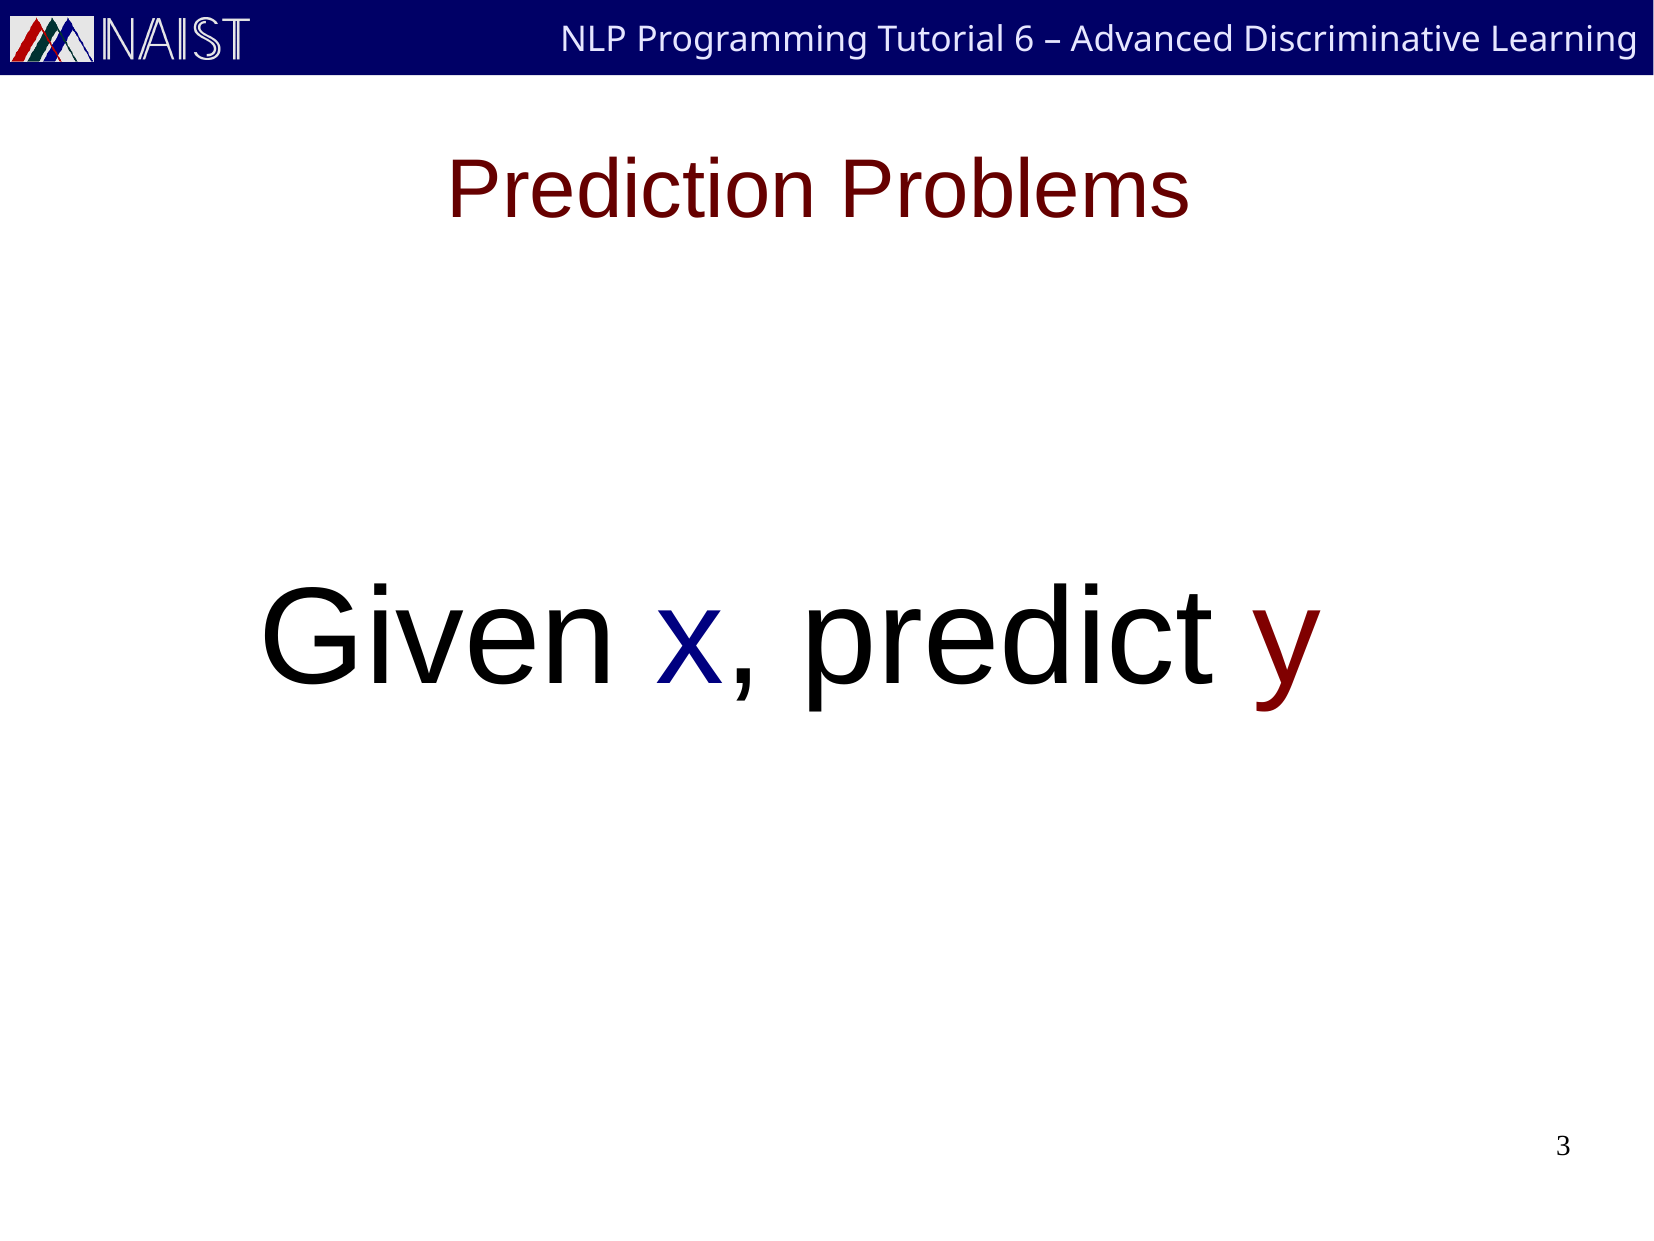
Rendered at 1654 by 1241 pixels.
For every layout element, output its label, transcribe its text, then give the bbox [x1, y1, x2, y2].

picture [10, 16, 94, 62]
list Given x, predict y [187, 558, 1351, 713]
title Prediction Problems [75, 92, 1564, 285]
picture [102, 17, 251, 60]
